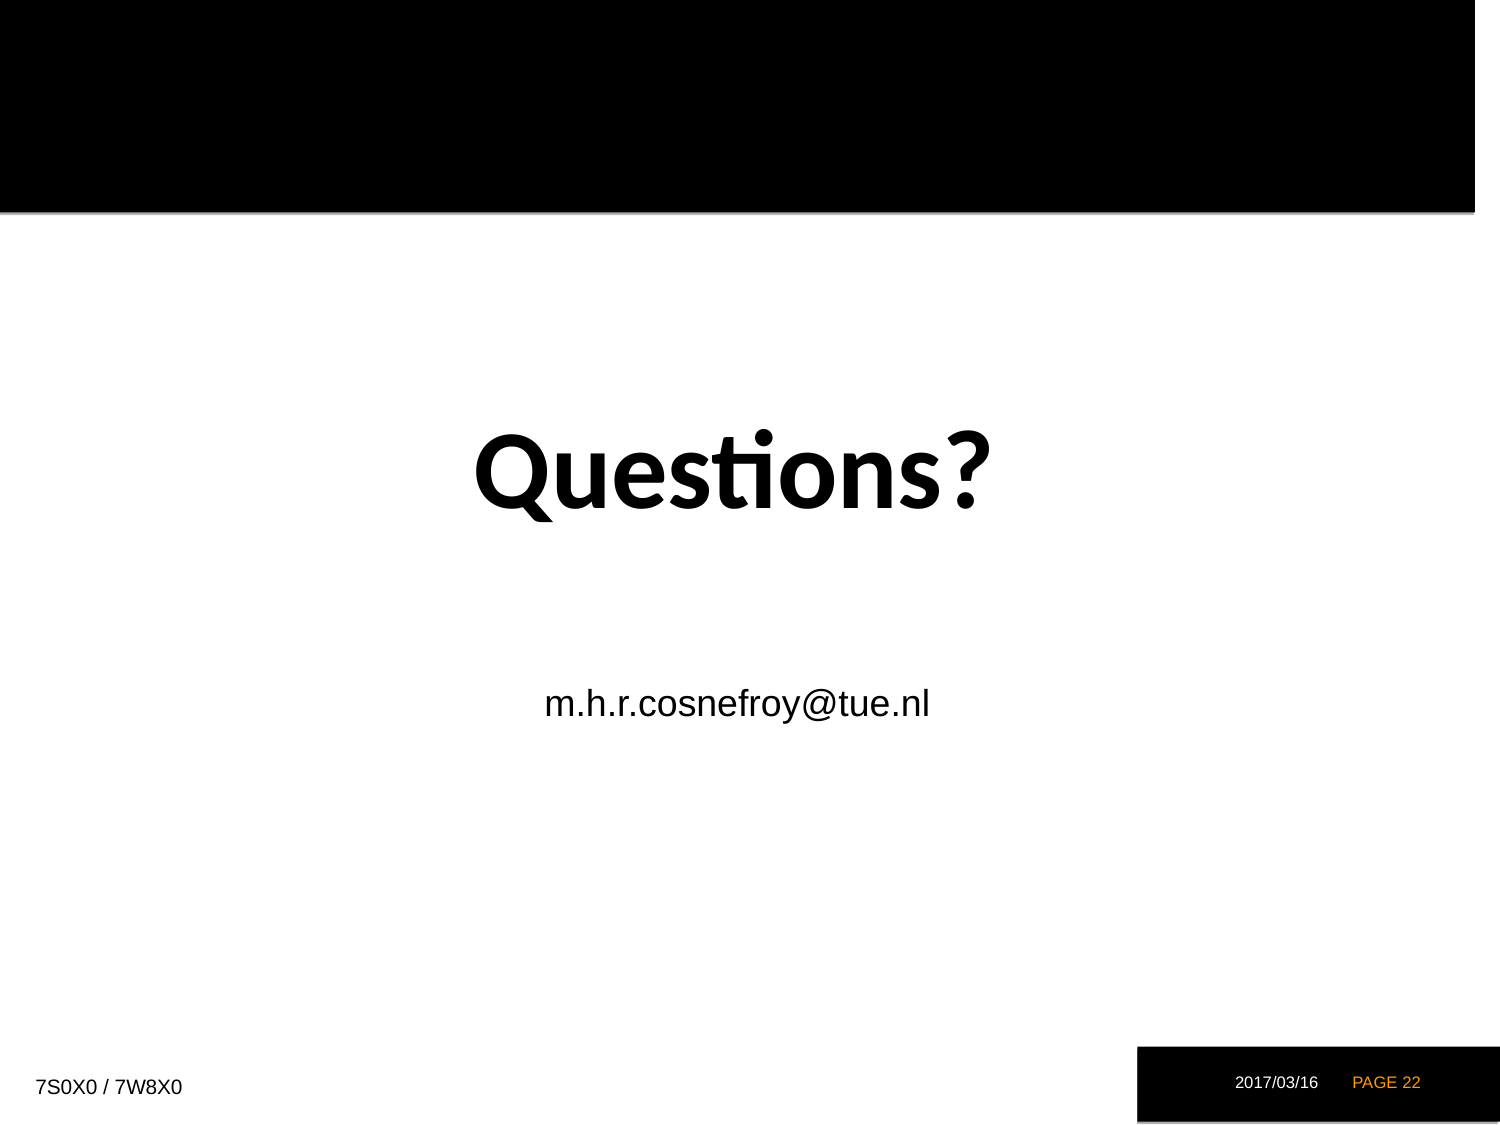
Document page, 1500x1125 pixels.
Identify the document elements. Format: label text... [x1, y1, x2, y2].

text_box 7S0X0 / 7W8X0 [35, 1070, 626, 1102]
text_box 2017/03/16 [1234, 1066, 1342, 1098]
text_box [0, 0, 1475, 213]
text_box m.h.r.cosnefroy@tue.nl [529, 675, 946, 732]
text_box Questions? [458, 388, 1011, 539]
text_box PAGE 22 [1352, 1066, 1453, 1098]
text_box [1137, 1046, 1500, 1122]
